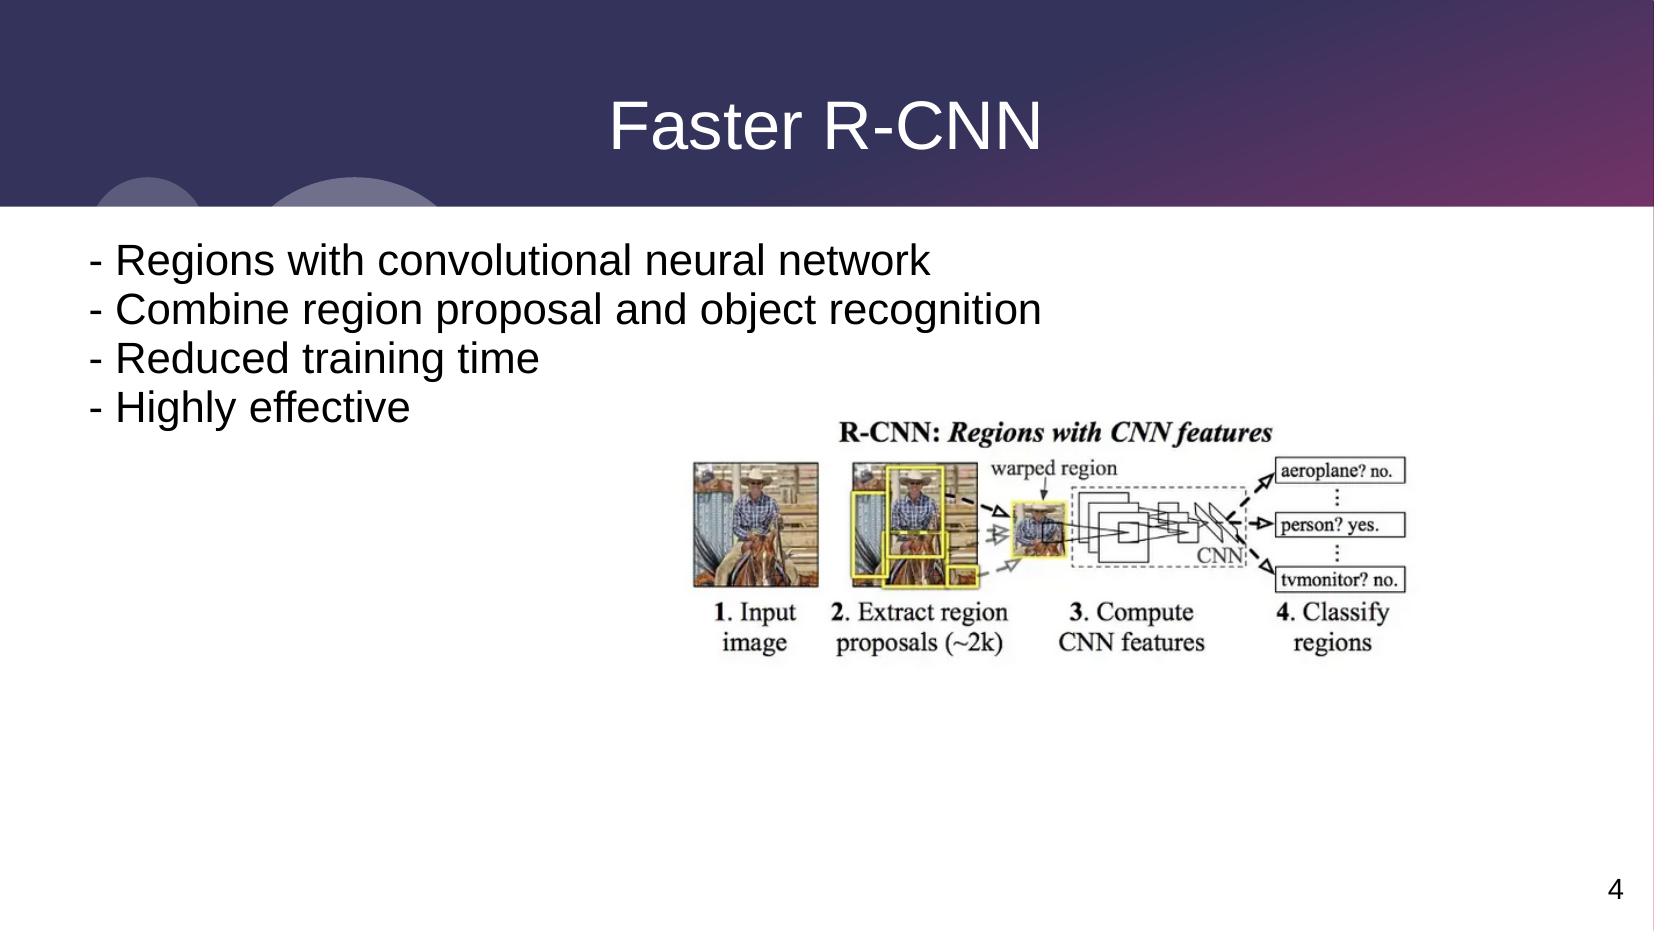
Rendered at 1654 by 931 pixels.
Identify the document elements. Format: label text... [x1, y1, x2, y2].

picture [675, 413, 1433, 676]
title Faster R-CNN [88, 44, 1565, 207]
subtitle - Regions with convolutional neural network - Combine region proposal and object recognition - Reduced training time - Highly effective [88, 236, 1565, 827]
